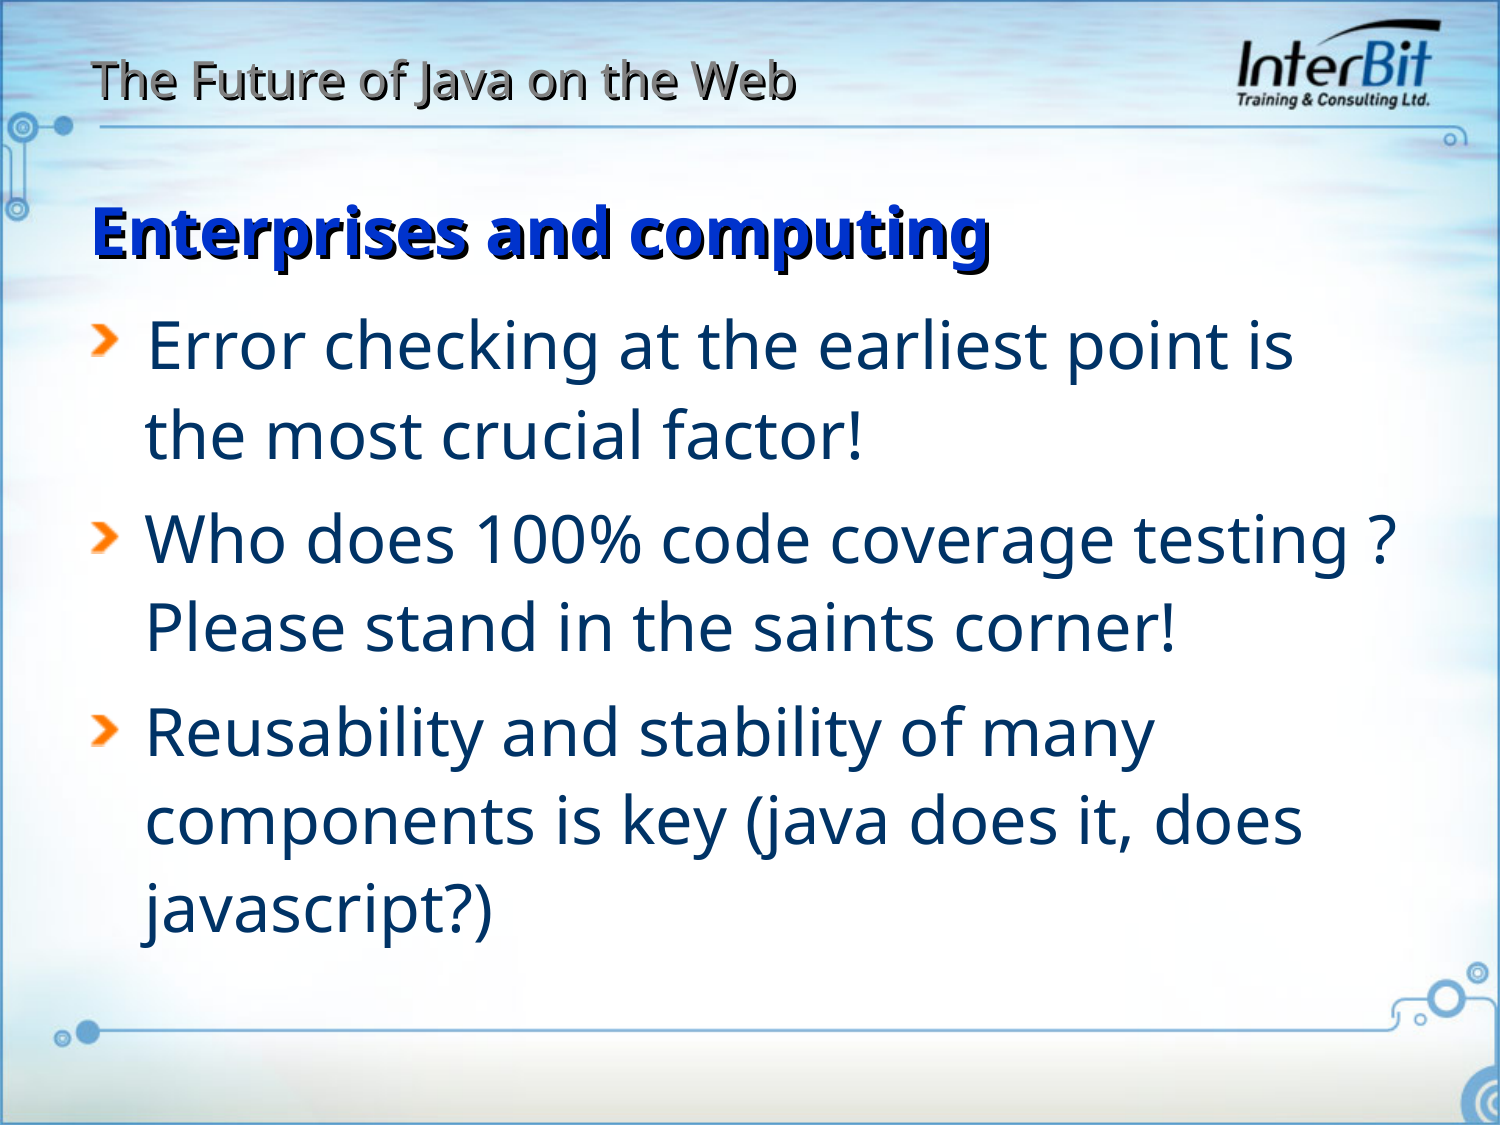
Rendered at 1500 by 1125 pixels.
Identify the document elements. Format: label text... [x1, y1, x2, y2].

title The Future of Java on the Web [75, 14, 1425, 141]
list Enterprises and computing Error checking at the earliest point is the most crucial factor! Who does 100% code coverage testing ? Please stand in the saints corner! Reusability and stability of many components is key (java does it, does javascript?) [74, 173, 1459, 1024]
picture [0, 0, 1500, 1125]
